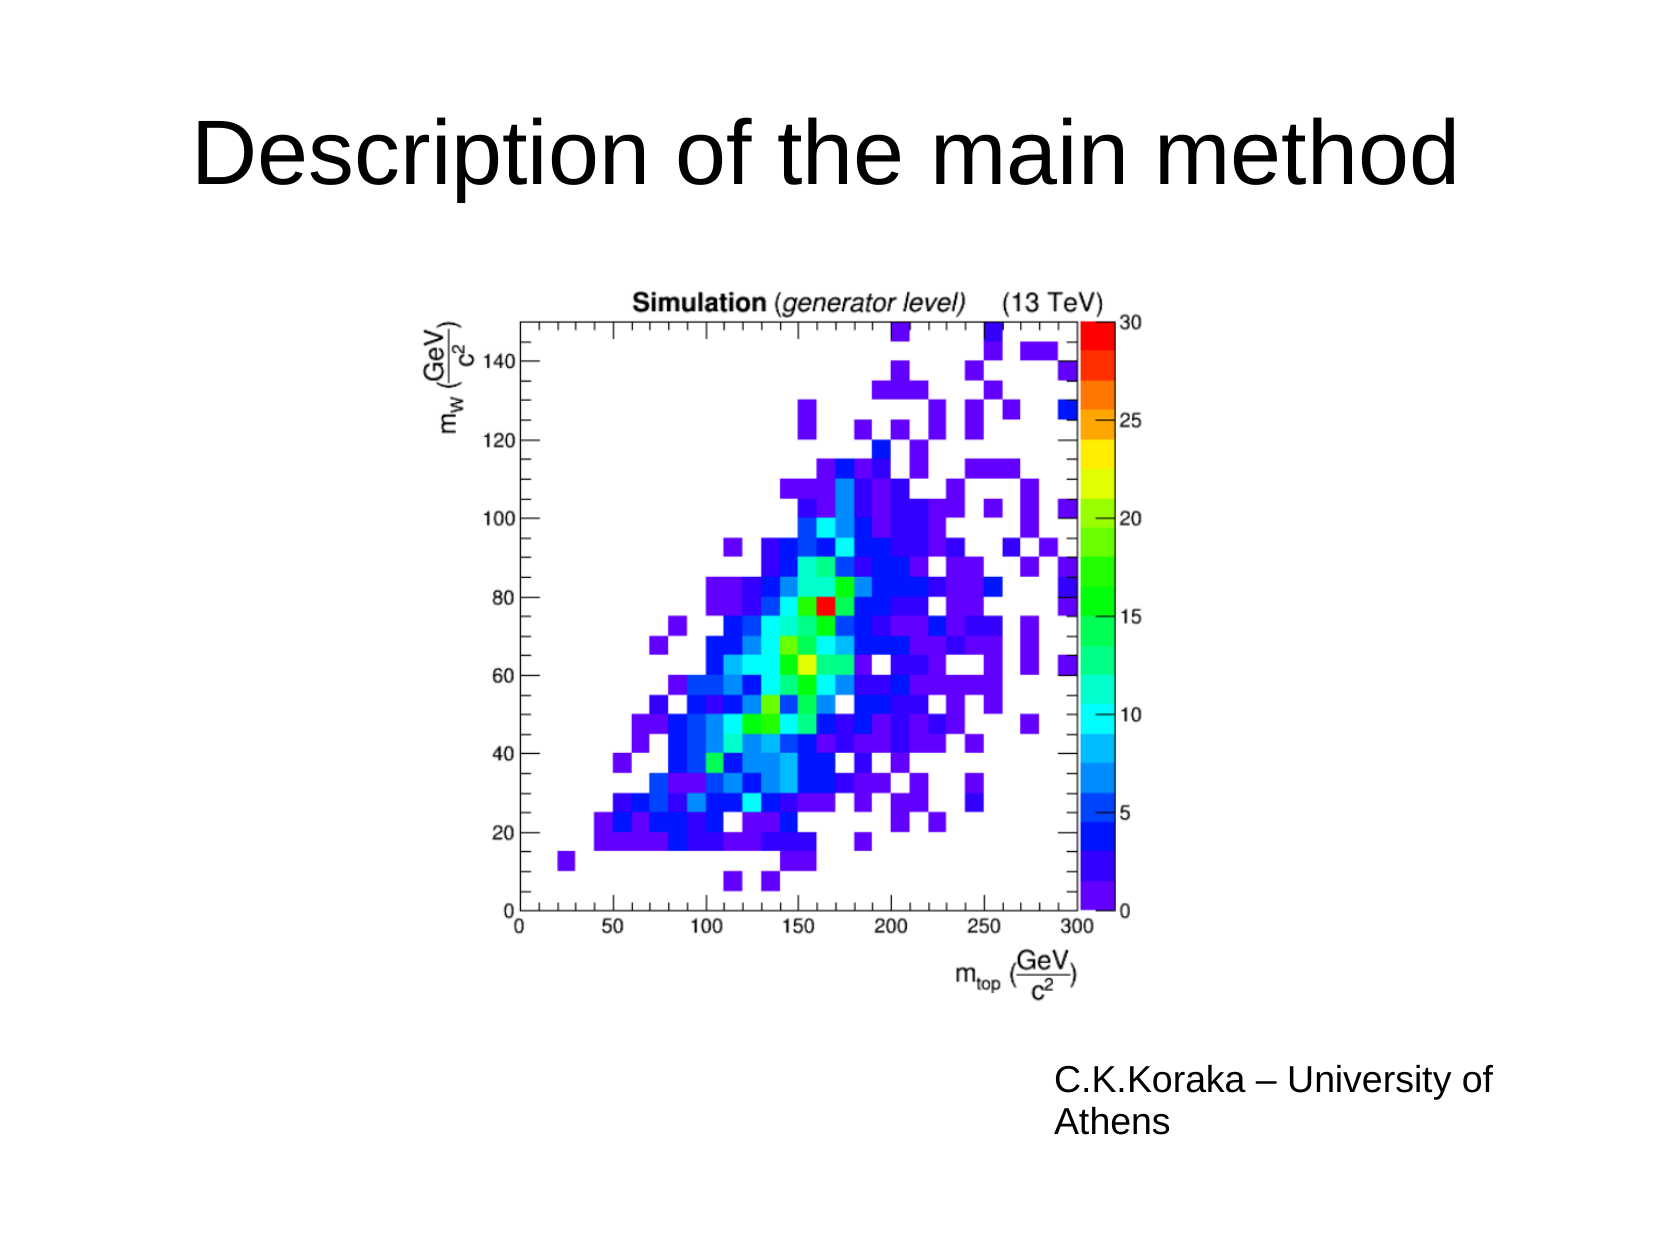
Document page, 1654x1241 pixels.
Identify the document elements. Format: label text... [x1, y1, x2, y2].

text_box C.K.Koraka – University of Athens [1039, 1051, 1607, 1150]
title Description of the main method [82, 49, 1571, 257]
picture [392, 290, 1261, 1010]
